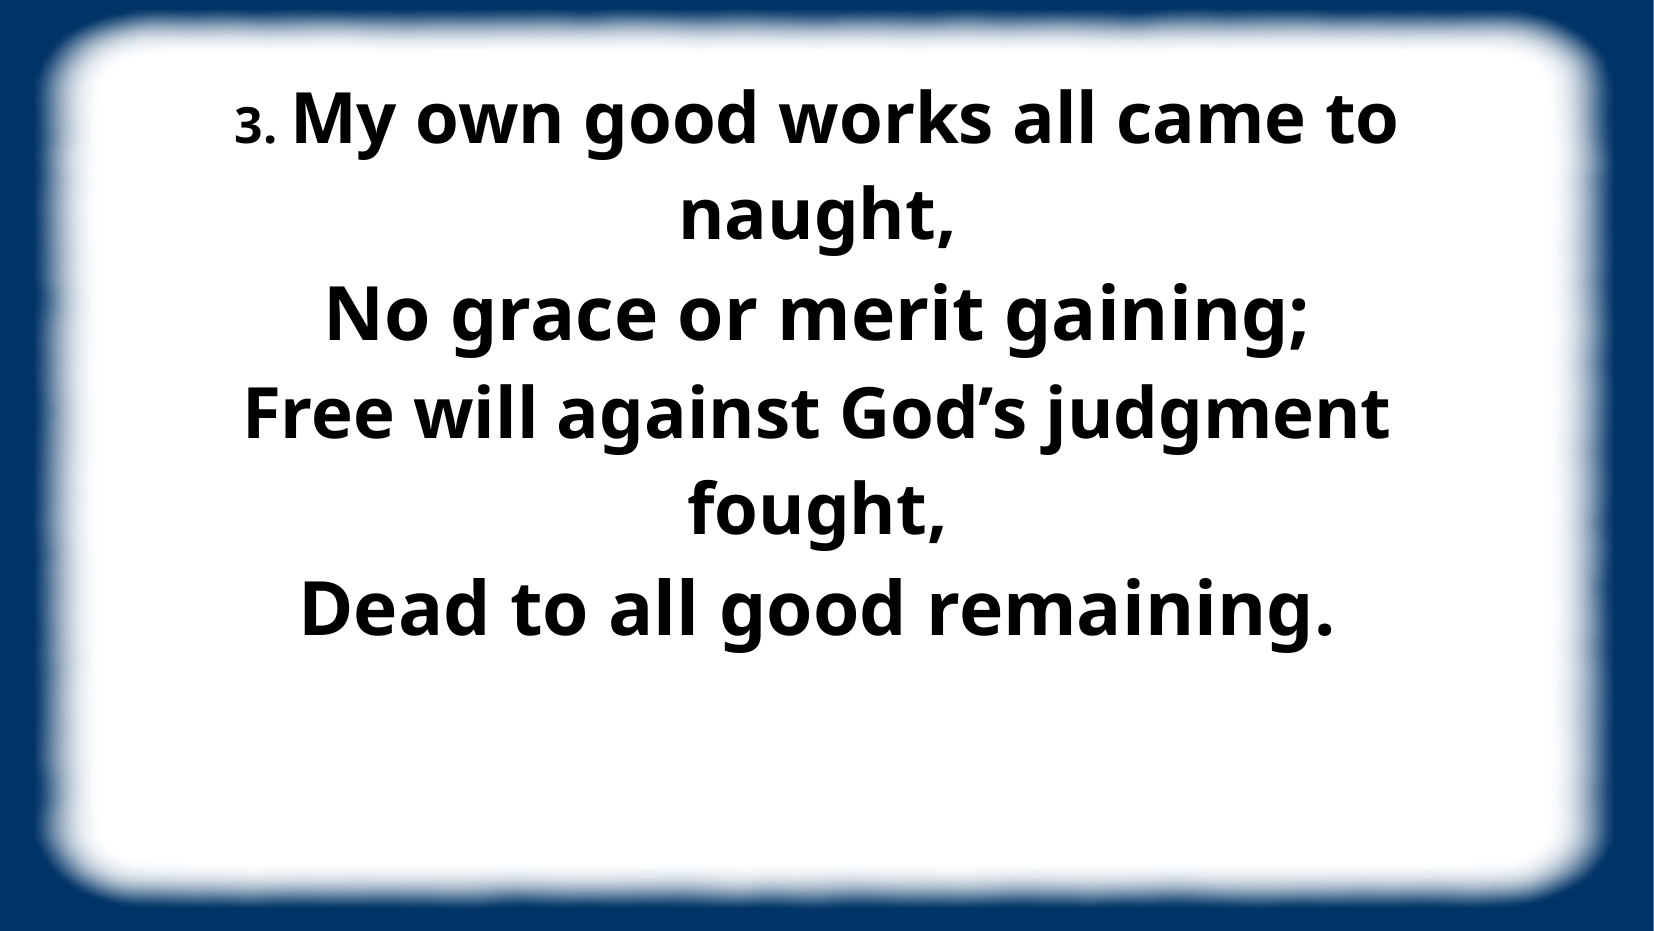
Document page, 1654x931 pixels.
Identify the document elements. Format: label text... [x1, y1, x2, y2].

text_box 3. My own good works all came to naught, No grace or merit gaining; Free will against God’s judgment fought, Dead to all good remaining. [105, 60, 1531, 463]
picture [0, 0, 1654, 931]
